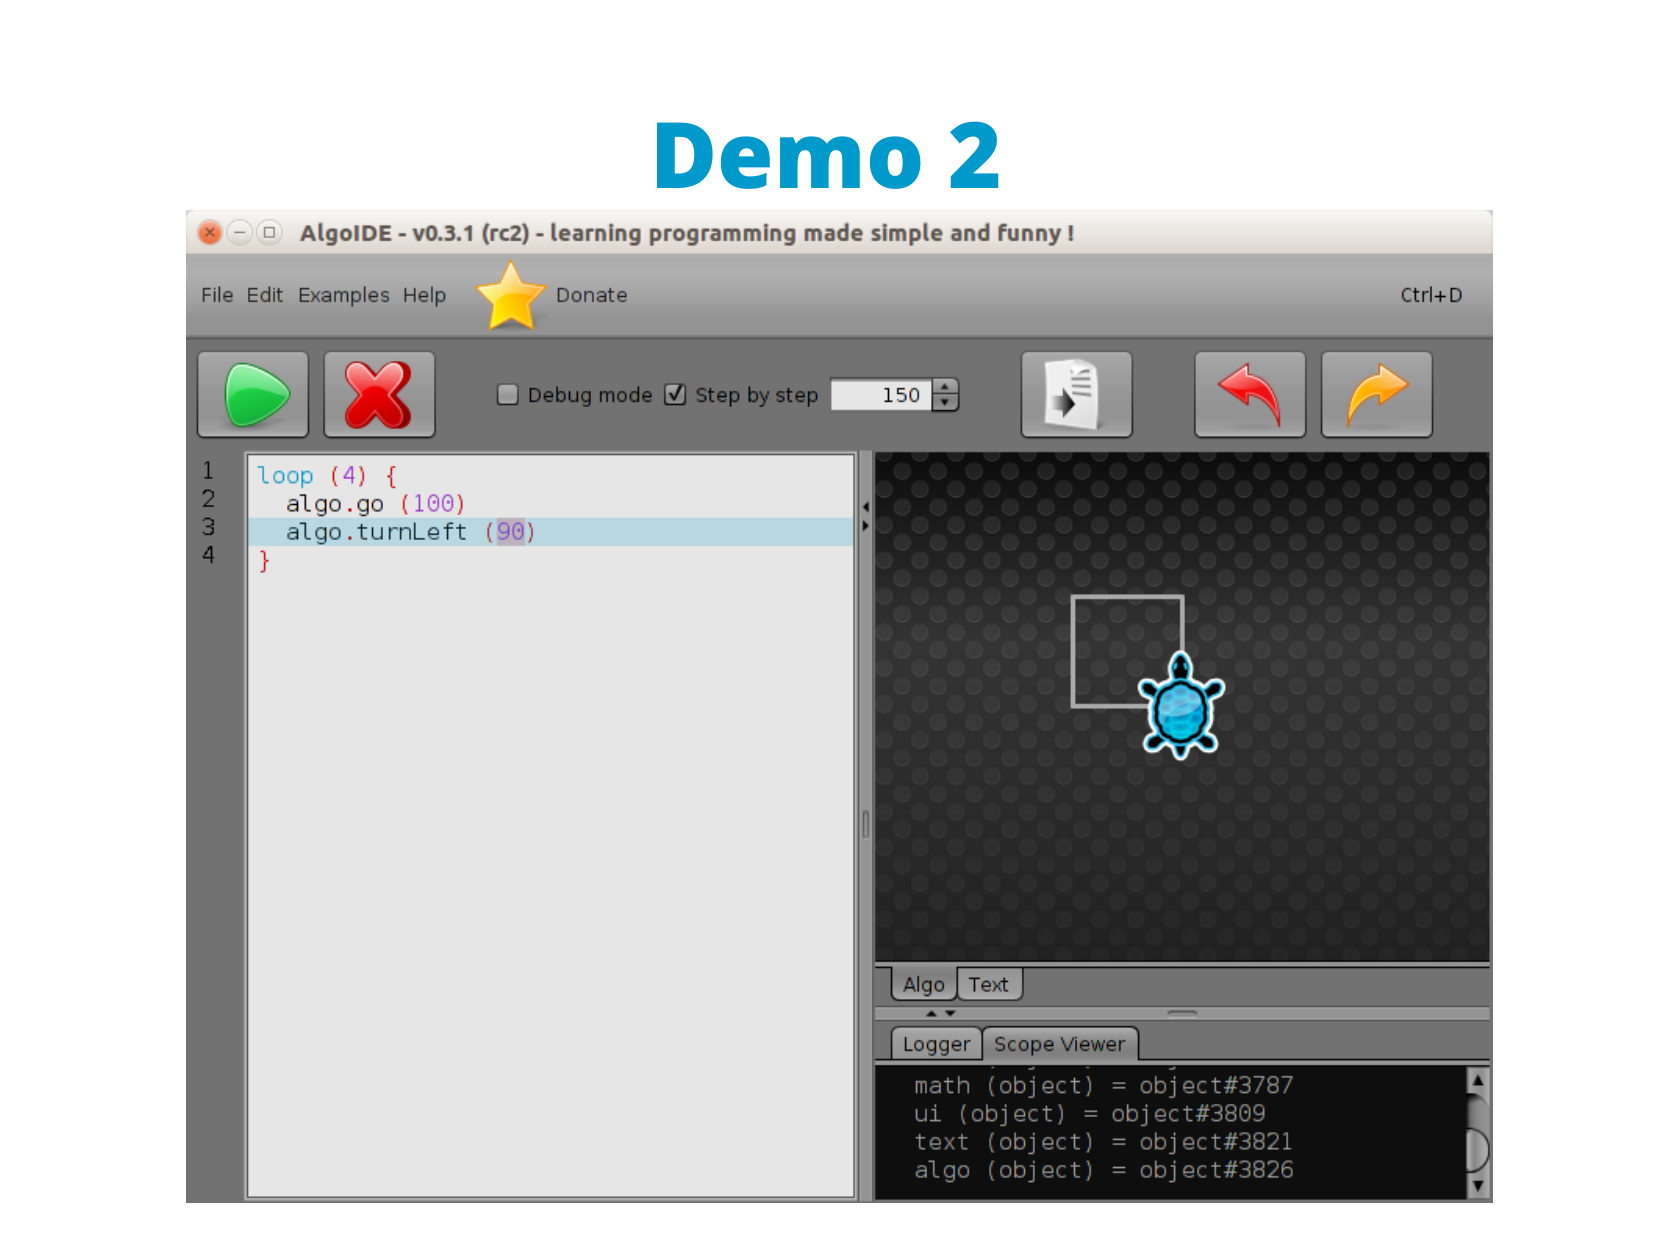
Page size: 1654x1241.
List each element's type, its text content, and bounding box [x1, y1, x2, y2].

picture [186, 210, 1493, 1203]
title Demo 2 [82, 49, 1571, 257]
